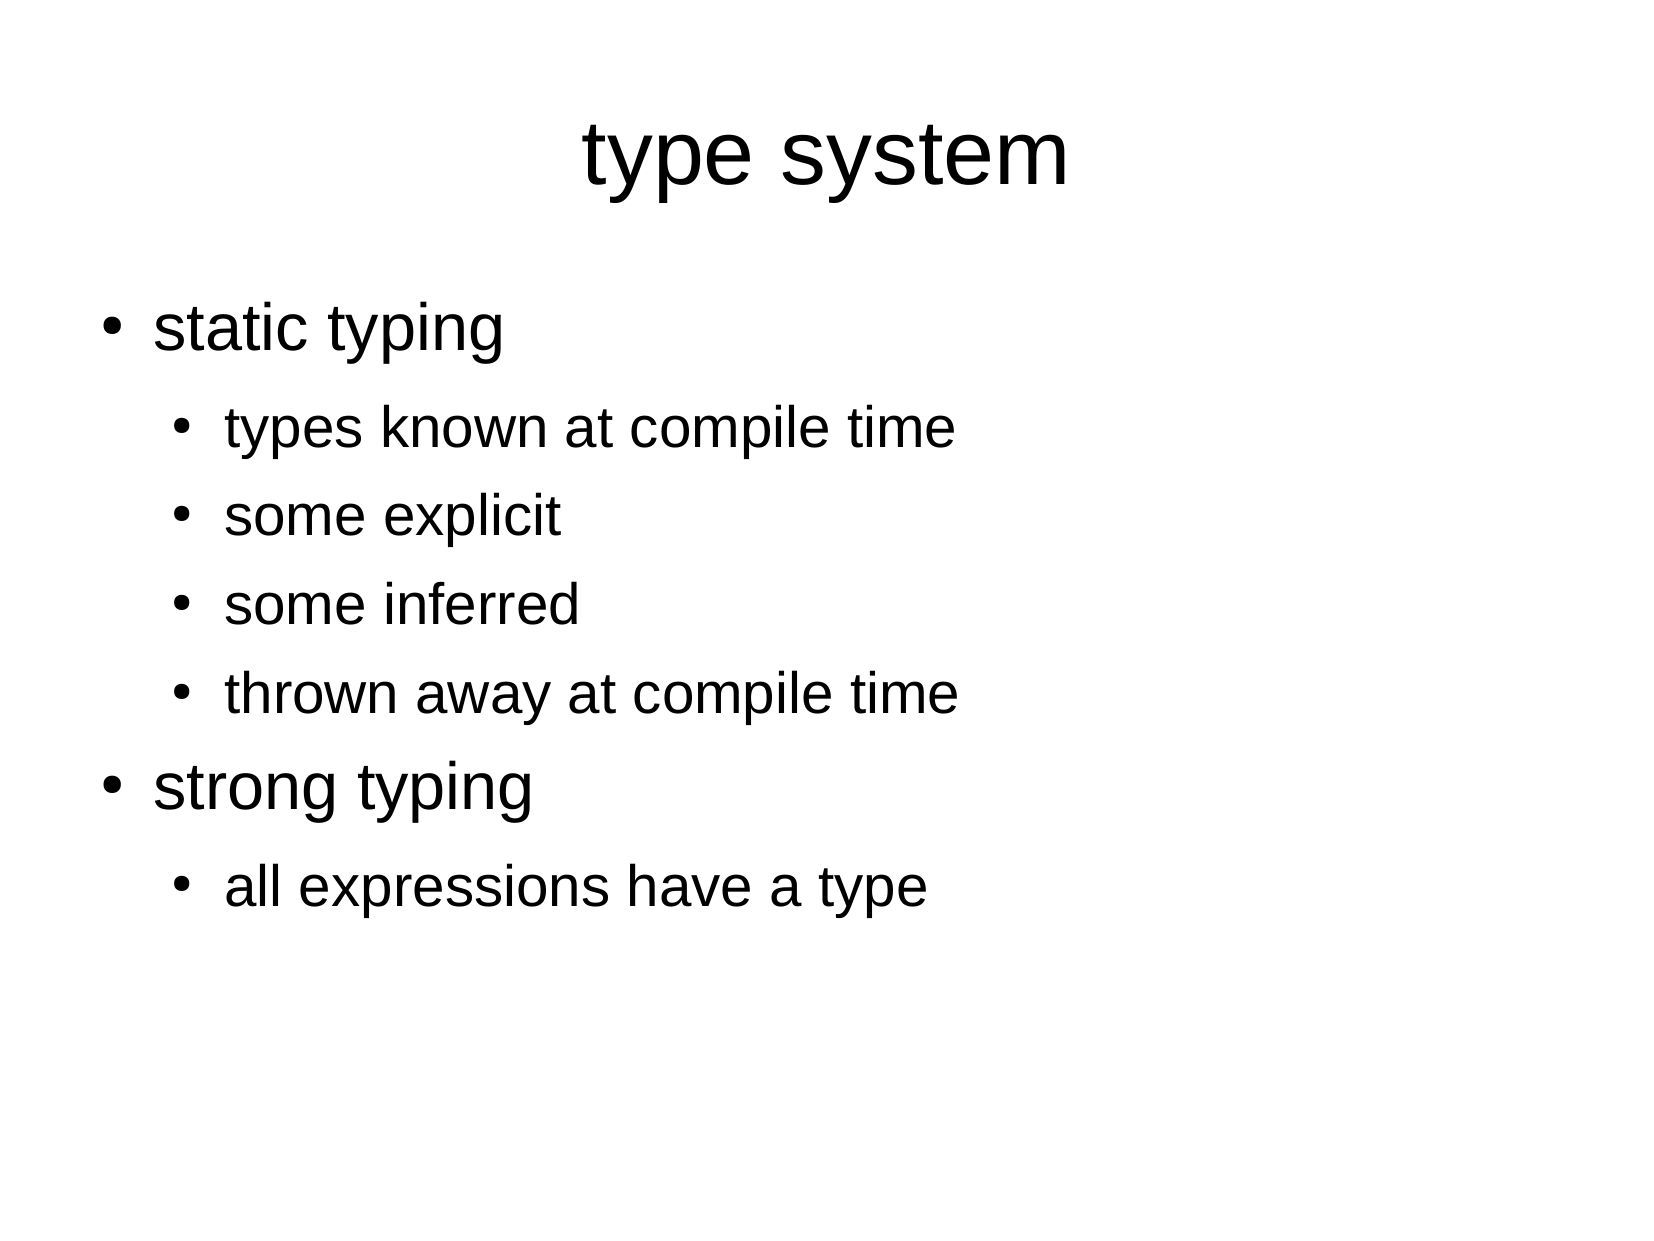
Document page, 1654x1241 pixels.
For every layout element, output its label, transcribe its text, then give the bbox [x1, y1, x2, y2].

list static typing types known at compile time some explicit some inferred thrown away at compile time strong typing all expressions have a type [82, 290, 1571, 1109]
title type system [82, 49, 1571, 257]
